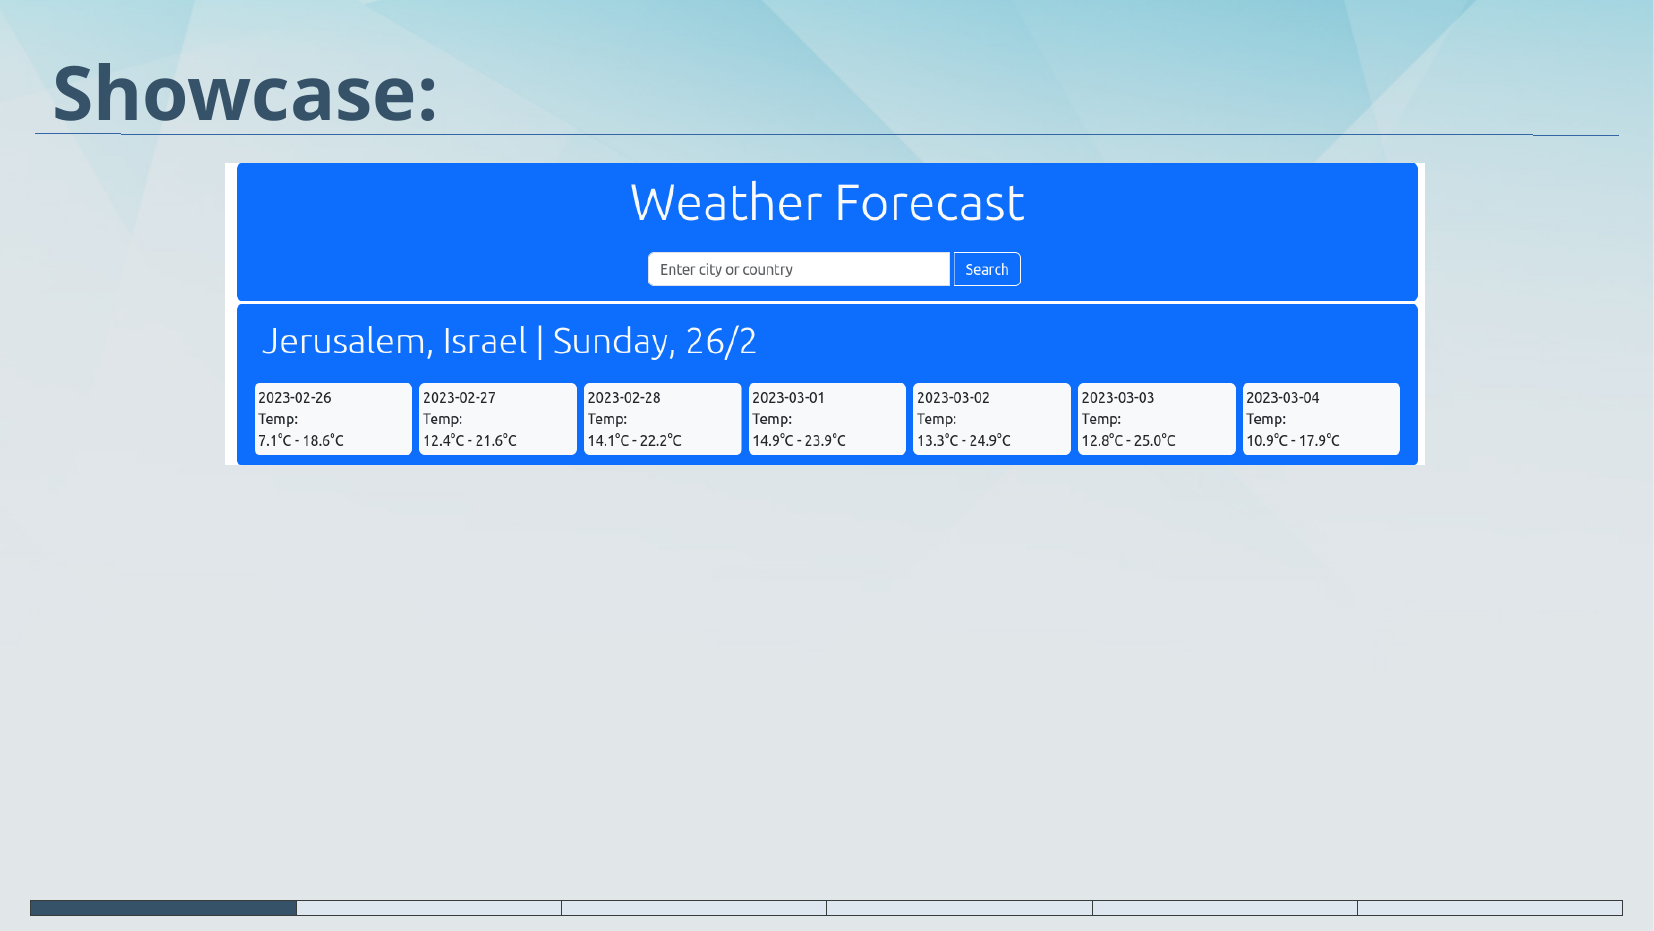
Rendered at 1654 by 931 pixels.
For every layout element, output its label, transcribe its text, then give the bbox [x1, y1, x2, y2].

text_box Showcase: [37, 33, 475, 134]
picture [0, 0, 1654, 931]
text_box [30, 900, 1623, 916]
